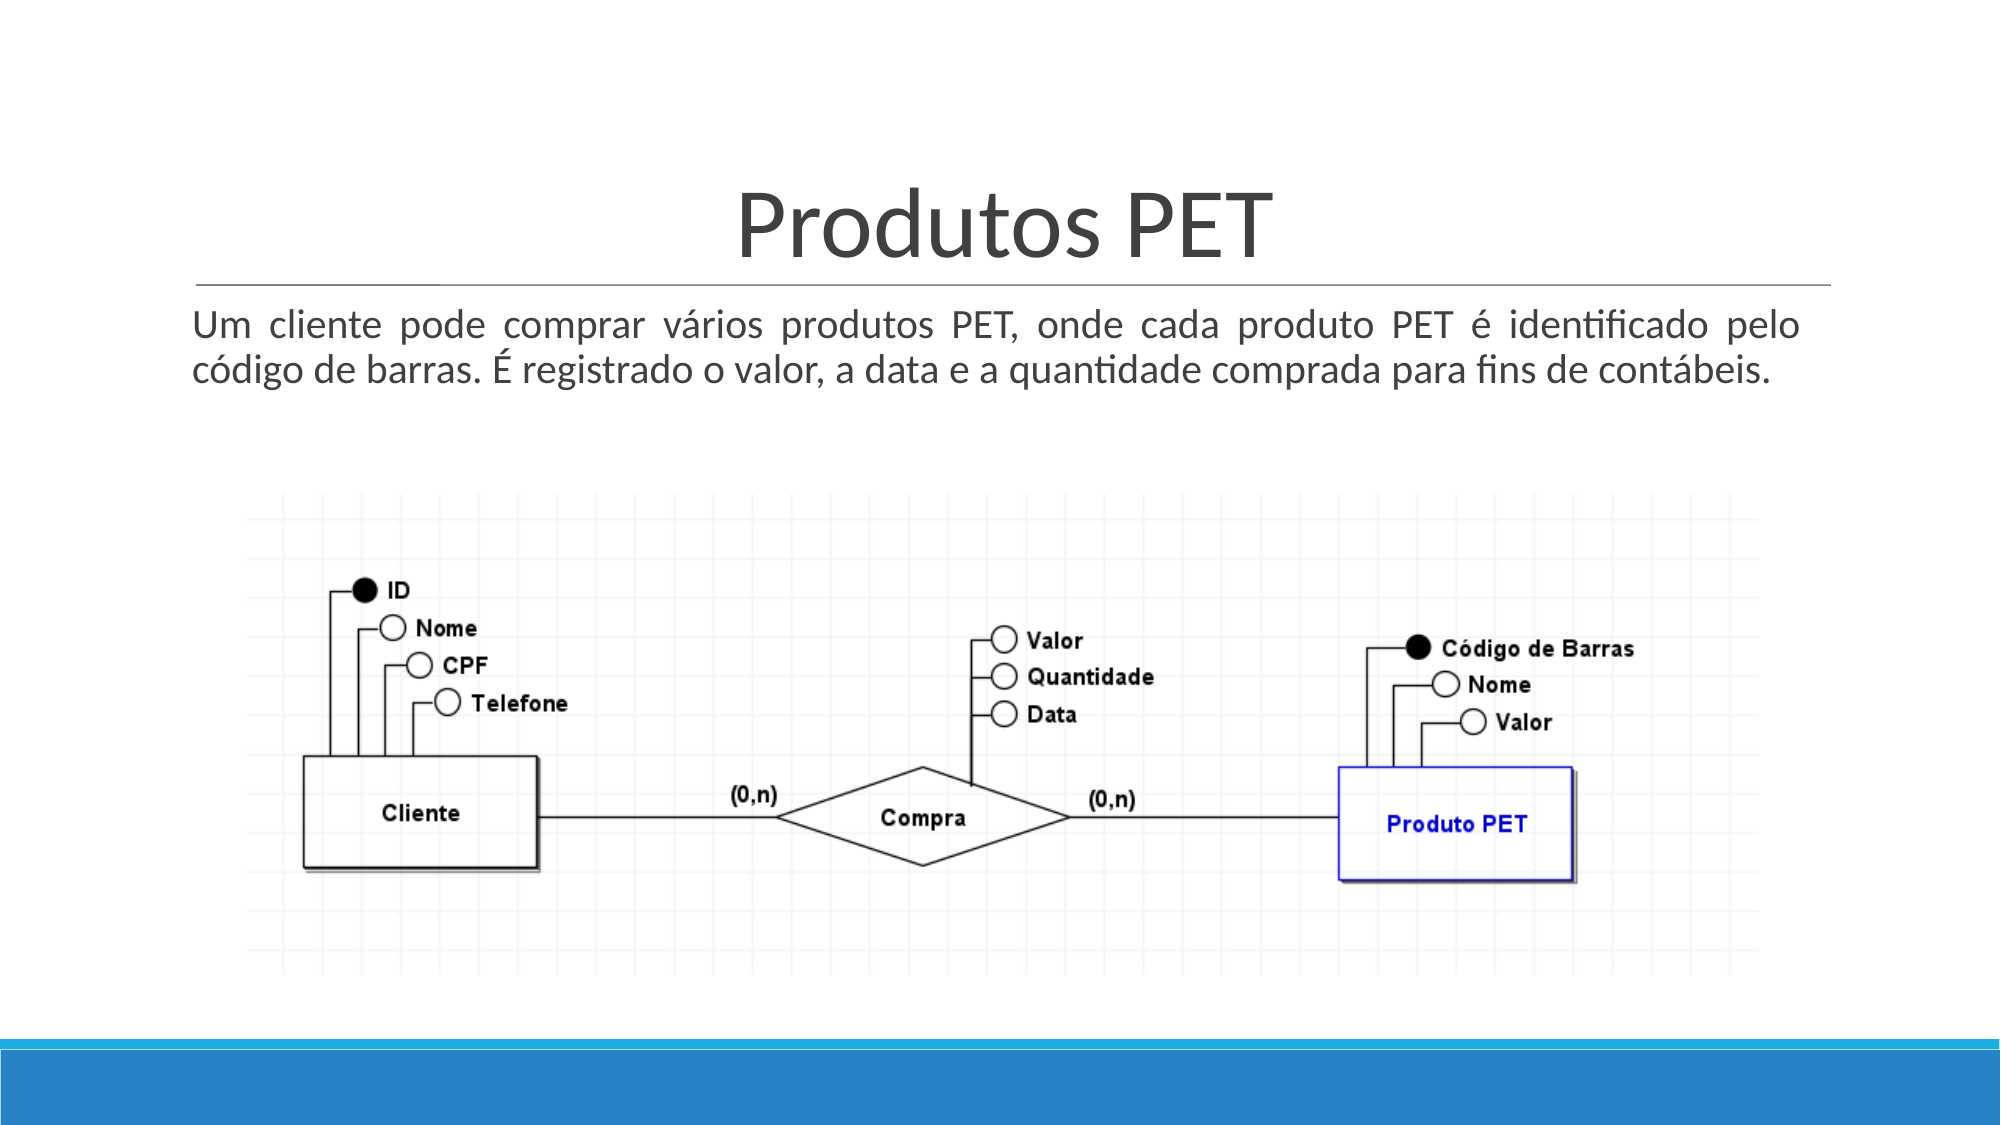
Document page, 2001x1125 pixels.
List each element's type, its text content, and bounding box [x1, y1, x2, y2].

picture [247, 494, 1759, 975]
text_box Produtos PET [180, 47, 1830, 285]
text_box Um cliente pode comprar vários produtos PET, onde cada produto PET é identificado pelo código de barras. É registrado o valor, a data e a quantidade comprada para fins de contábeis. [177, 295, 1802, 956]
